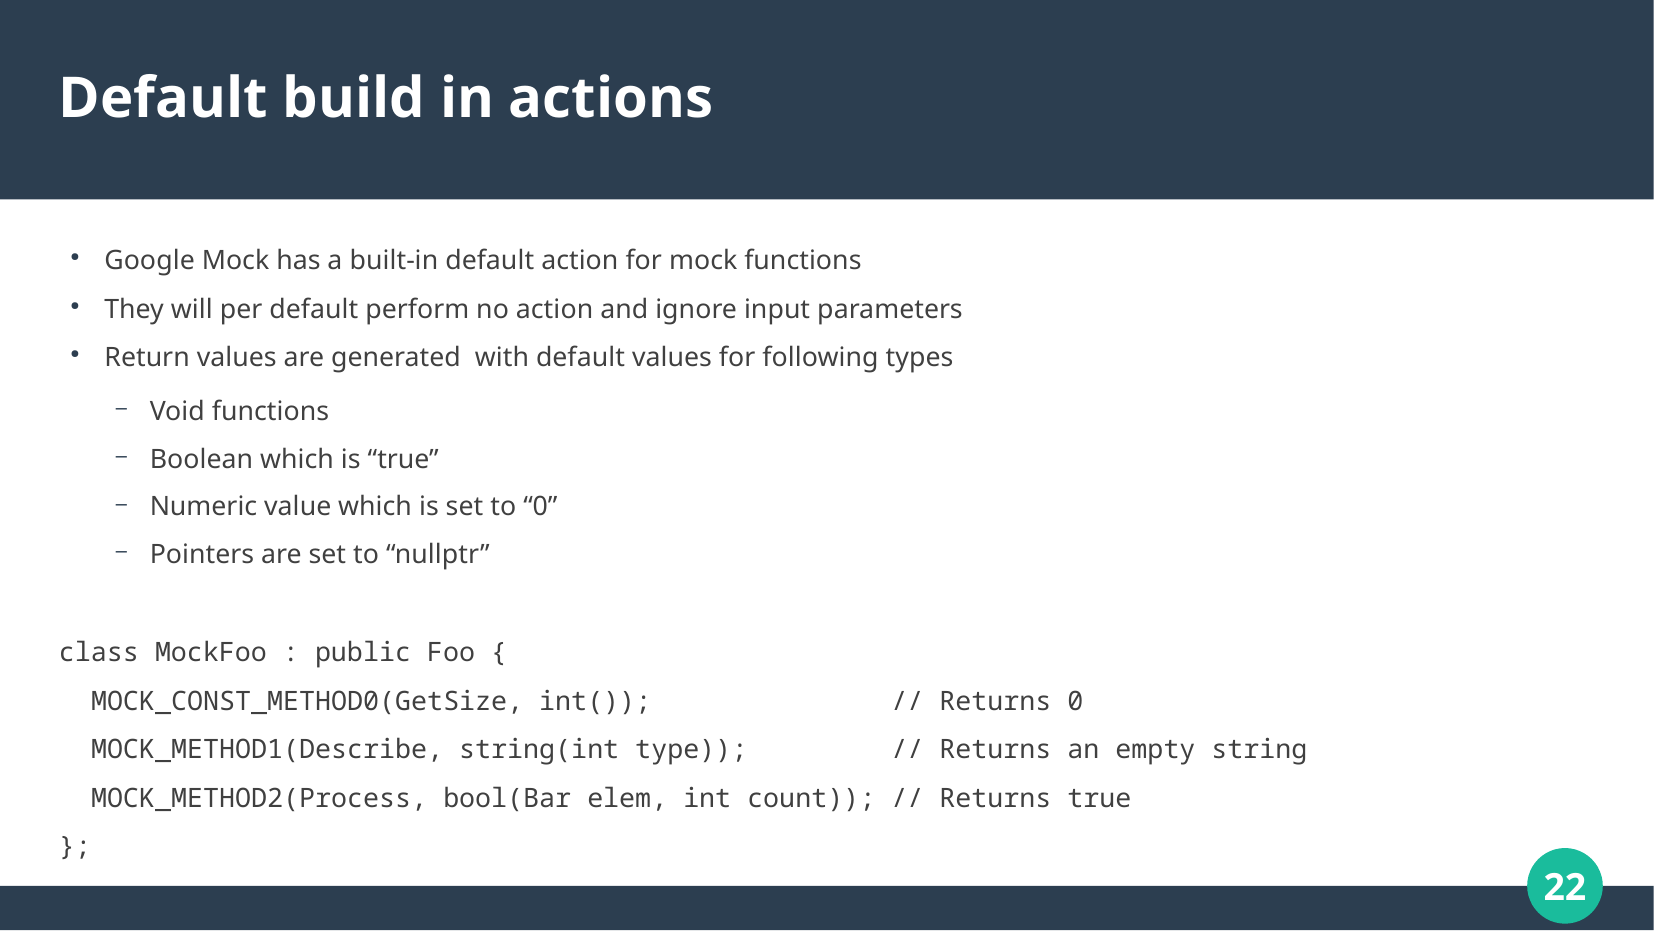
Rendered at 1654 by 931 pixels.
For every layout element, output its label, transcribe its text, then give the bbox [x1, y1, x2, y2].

title Default build in actions [59, 37, 1595, 155]
list Google Mock has a built-in default action for mock functions They will per default perform no action and ignore input parameters Return values are generated with default values for following types Void functions Boolean which is “true” Numeric value which is set to “0” Pointers are set to “nullptr” class MockFoo : public Foo { MOCK_CONST_METHOD0(GetSize, int()); // Returns 0 MOCK_METHOD1(Describe, string(int type)); // Returns an empty string MOCK_METHOD2(Process, bool(Bar elem, int count)); // Returns true }; [59, 243, 1595, 864]
